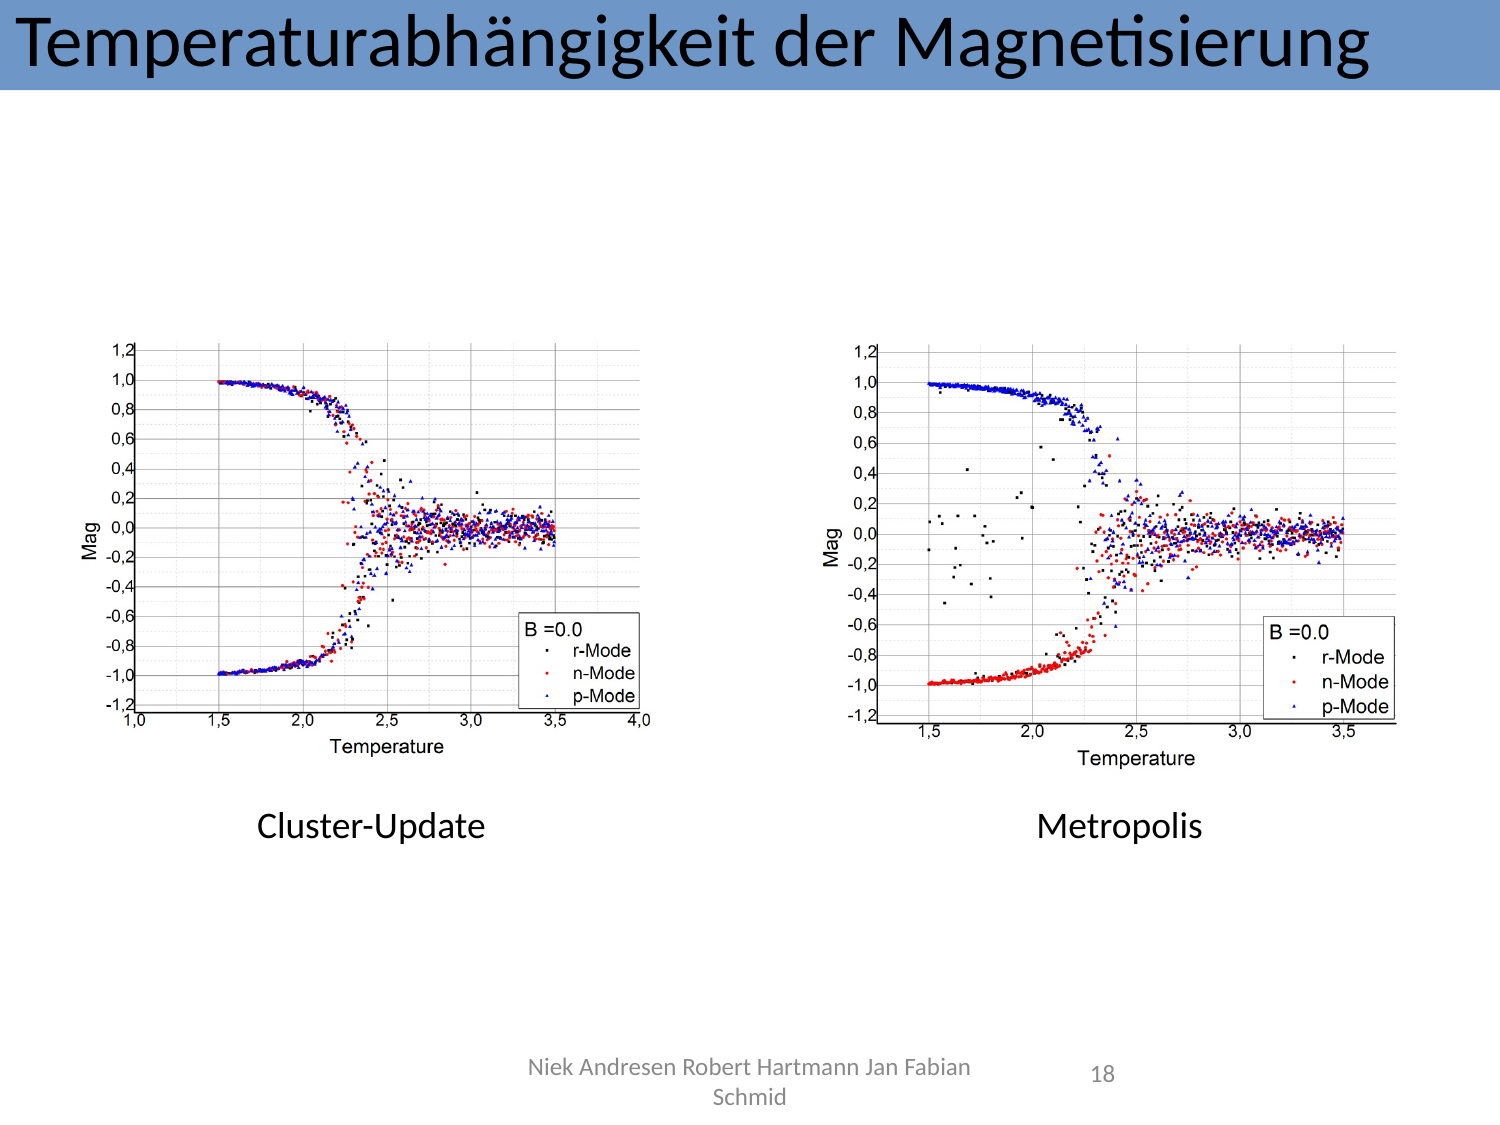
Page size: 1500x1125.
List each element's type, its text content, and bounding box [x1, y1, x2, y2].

text_box Metropolis [1021, 793, 1221, 855]
text_box Cluster-Update [242, 793, 505, 855]
text_box Niek Andresen Robert Hartmann Jan Fabian Schmid [512, 1042, 988, 1103]
text_box Temperaturabhängigkeit der Magnetisierung [0, 0, 1500, 91]
text_box 18 [1074, 1042, 1426, 1103]
picture [2, 284, 1500, 811]
